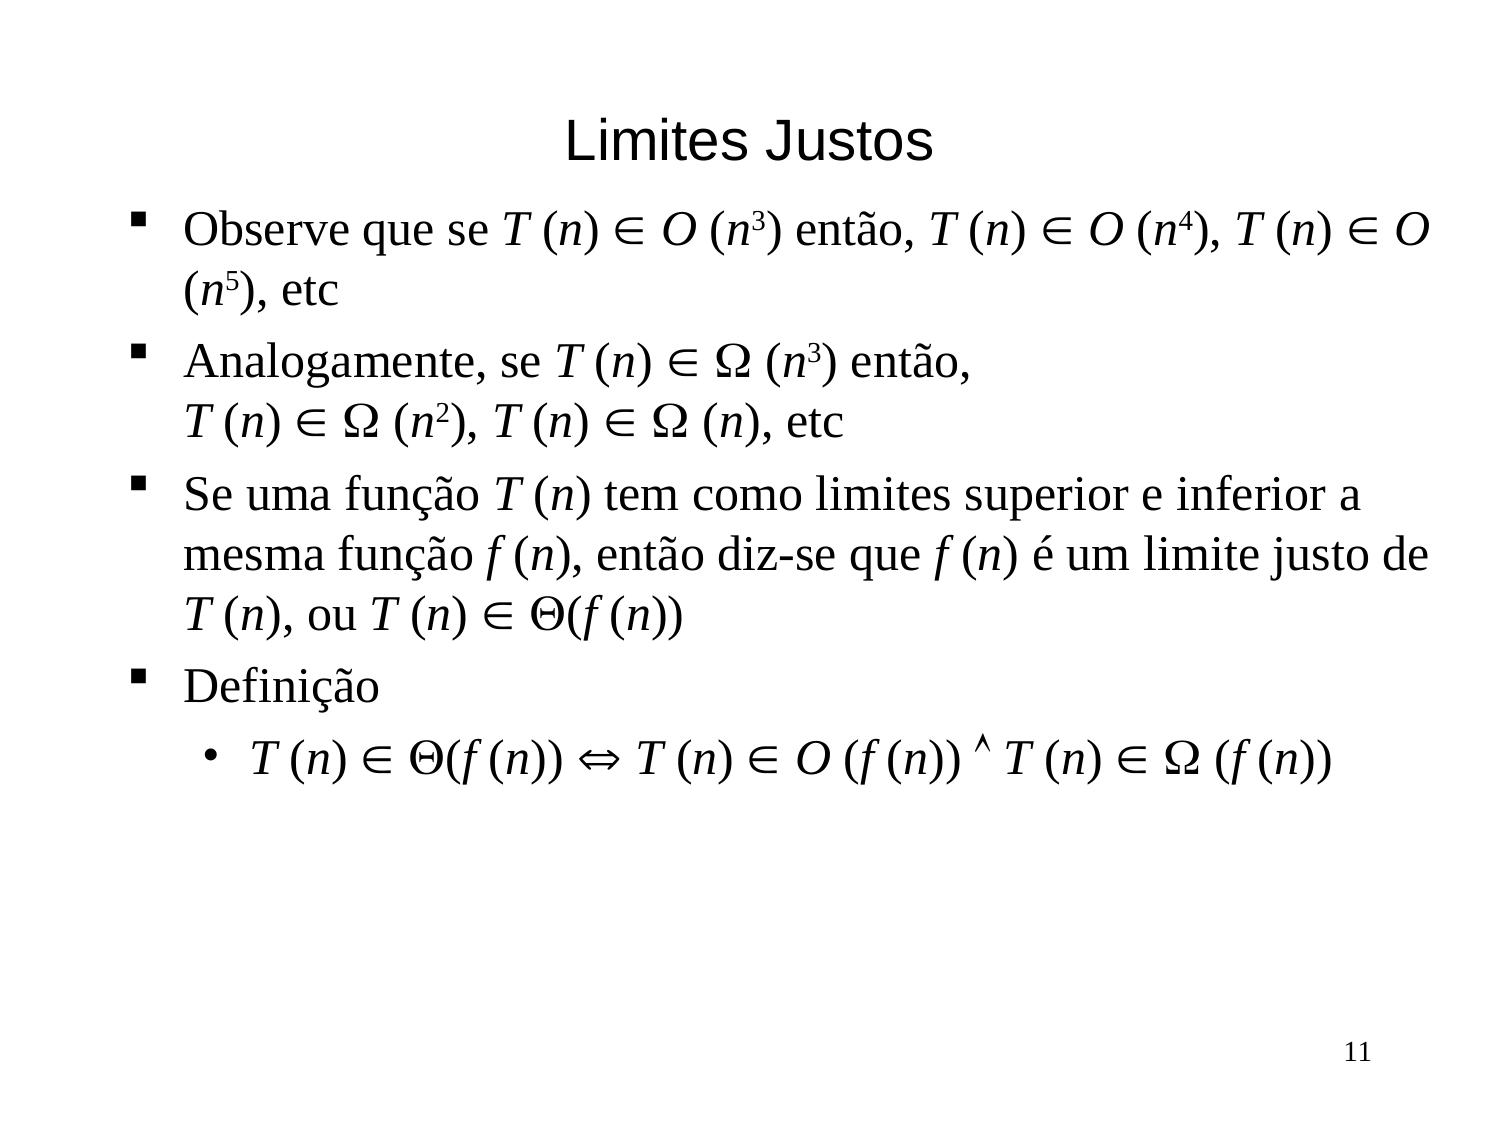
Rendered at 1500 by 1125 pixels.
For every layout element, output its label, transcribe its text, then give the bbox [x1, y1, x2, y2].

title Limites Justos [112, 99, 1388, 175]
list Observe que se T (n)  O (n3) então, T (n)  O (n4), T (n)  O (n5), etc Analogamente, se T (n)   (n3) então, T (n)   (n2), T (n)   (n), etc Se uma função T (n) tem como limites superior e inferior a mesma função f (n), então diz-se que f (n) é um limite justo de T (n), ou T (n)  (f (n)) Definição T (n)  (f (n))  T (n)  O (f (n))  T (n)   (f (n)) [112, 187, 1463, 1000]
